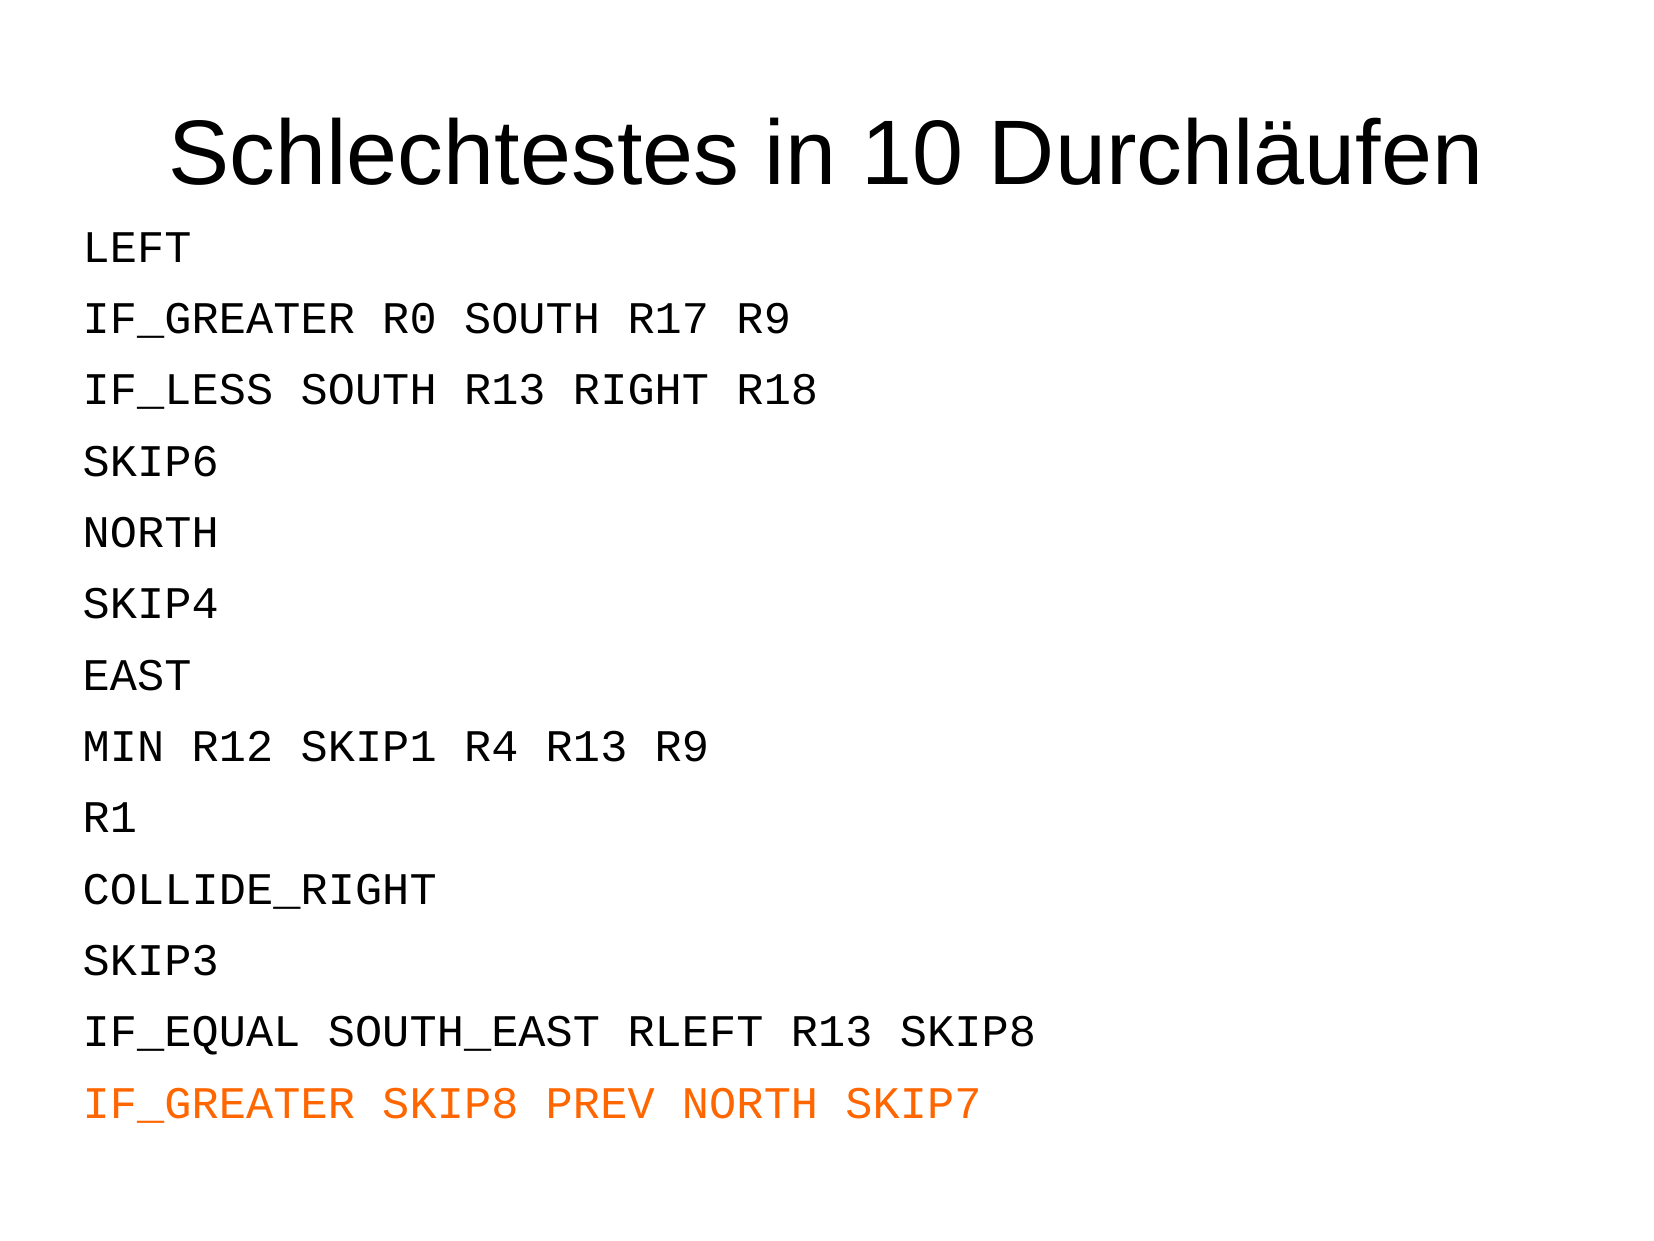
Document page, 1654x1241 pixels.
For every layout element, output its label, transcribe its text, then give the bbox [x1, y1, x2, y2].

list LEFT IF_GREATER R0 SOUTH R17 R9 IF_LESS SOUTH R13 RIGHT R18 SKIP6 NORTH SKIP4 EAST MIN R12 SKIP1 R4 R13 R9 R1 COLLIDE_RIGHT SKIP3 IF_EQUAL SOUTH_EAST RLEFT R13 SKIP8 IF_GREATER SKIP8 PREV NORTH SKIP7 [82, 224, 1571, 1134]
title Schlechtestes in 10 Durchläufen [82, 49, 1571, 224]
